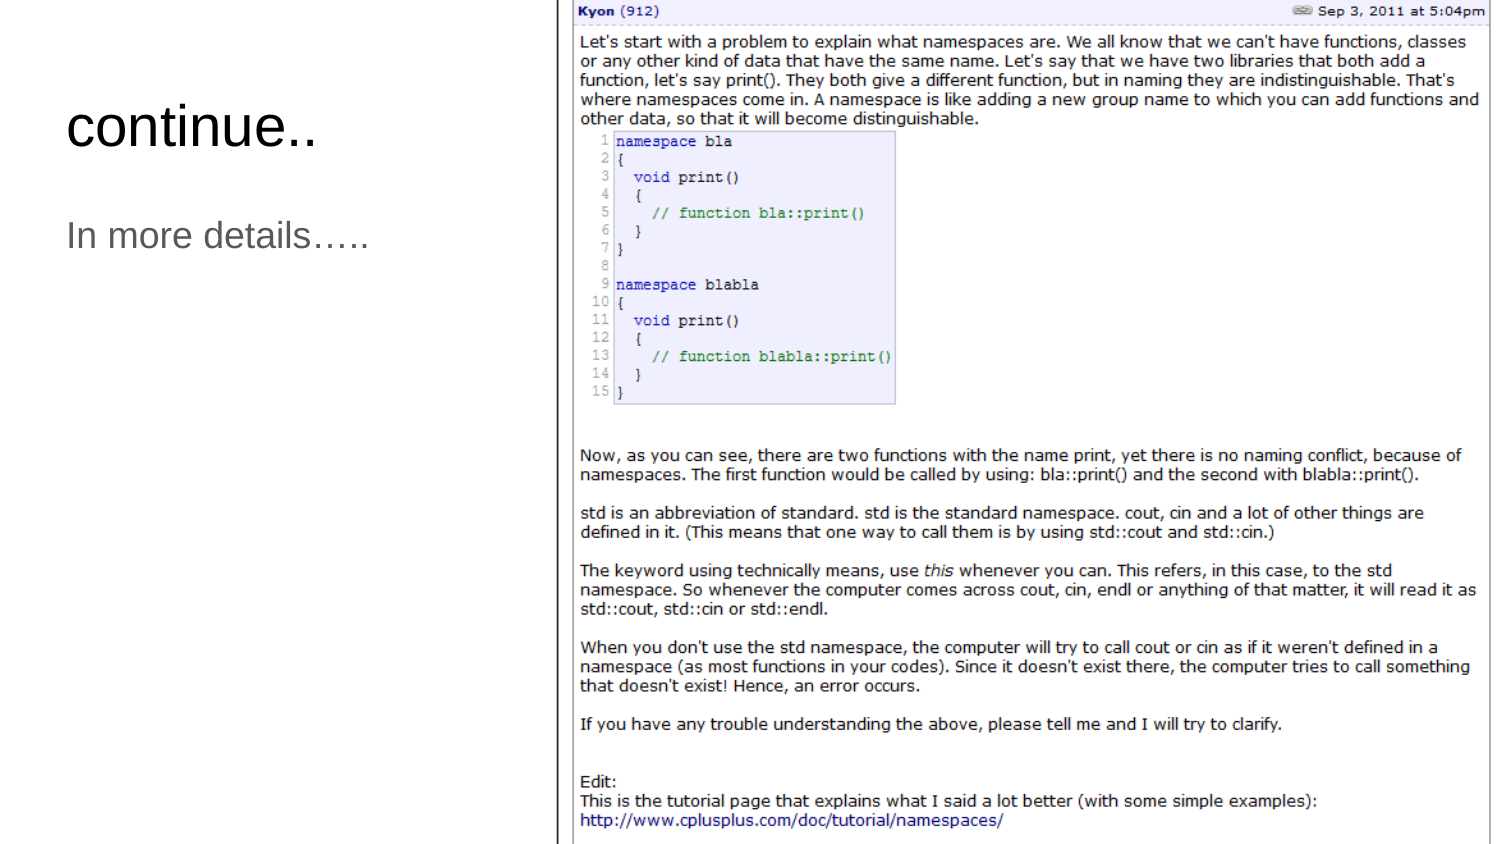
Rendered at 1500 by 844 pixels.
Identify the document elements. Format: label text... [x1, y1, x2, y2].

list In more details….. [51, 189, 556, 750]
picture [556, 0, 1492, 844]
title continue.. [51, 72, 556, 167]
